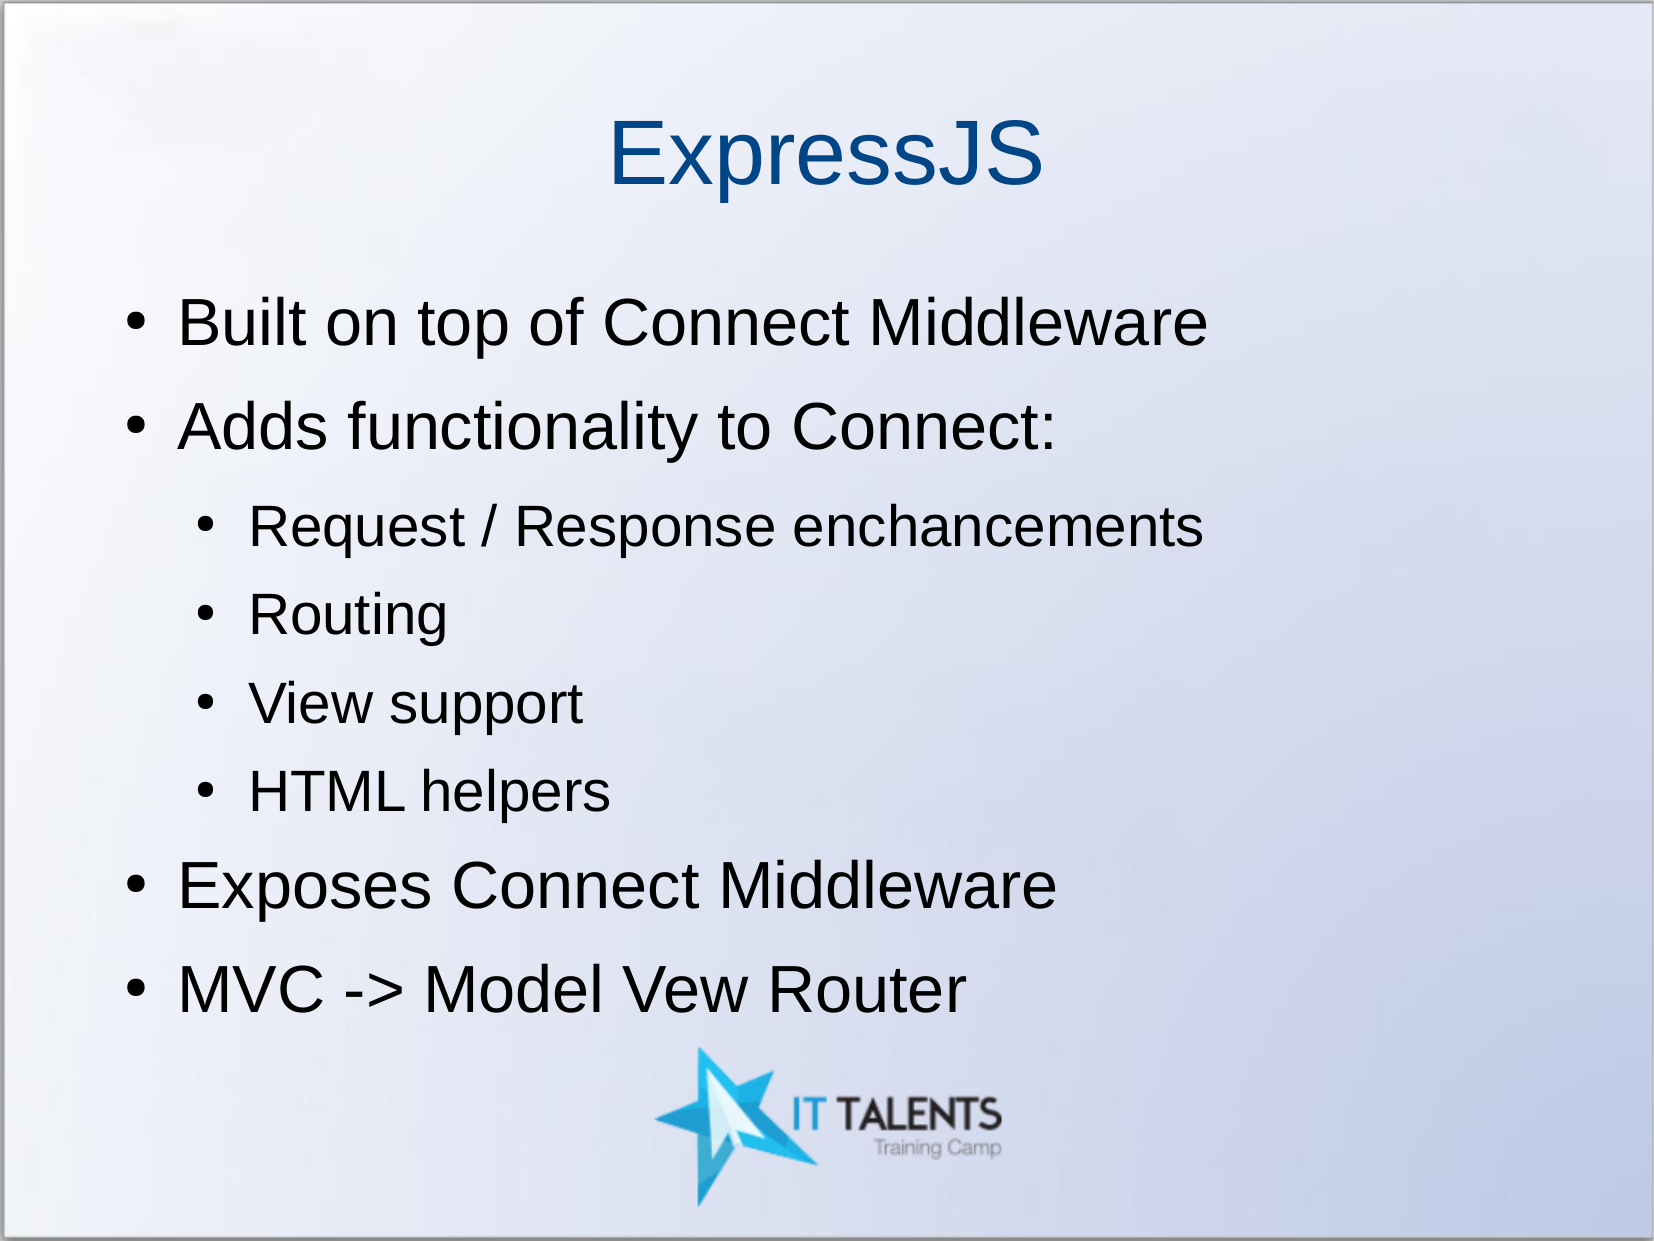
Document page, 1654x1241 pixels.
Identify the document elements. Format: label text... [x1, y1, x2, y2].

picture [0, 0, 1654, 1241]
title ExpressJS [82, 49, 1571, 257]
list Built on top of Connect Middleware Adds functionality to Connect: Request / Response enchancements Routing View support HTML helpers Exposes Connect Middleware MVC -> Model Vew Router [106, 284, 1595, 1026]
